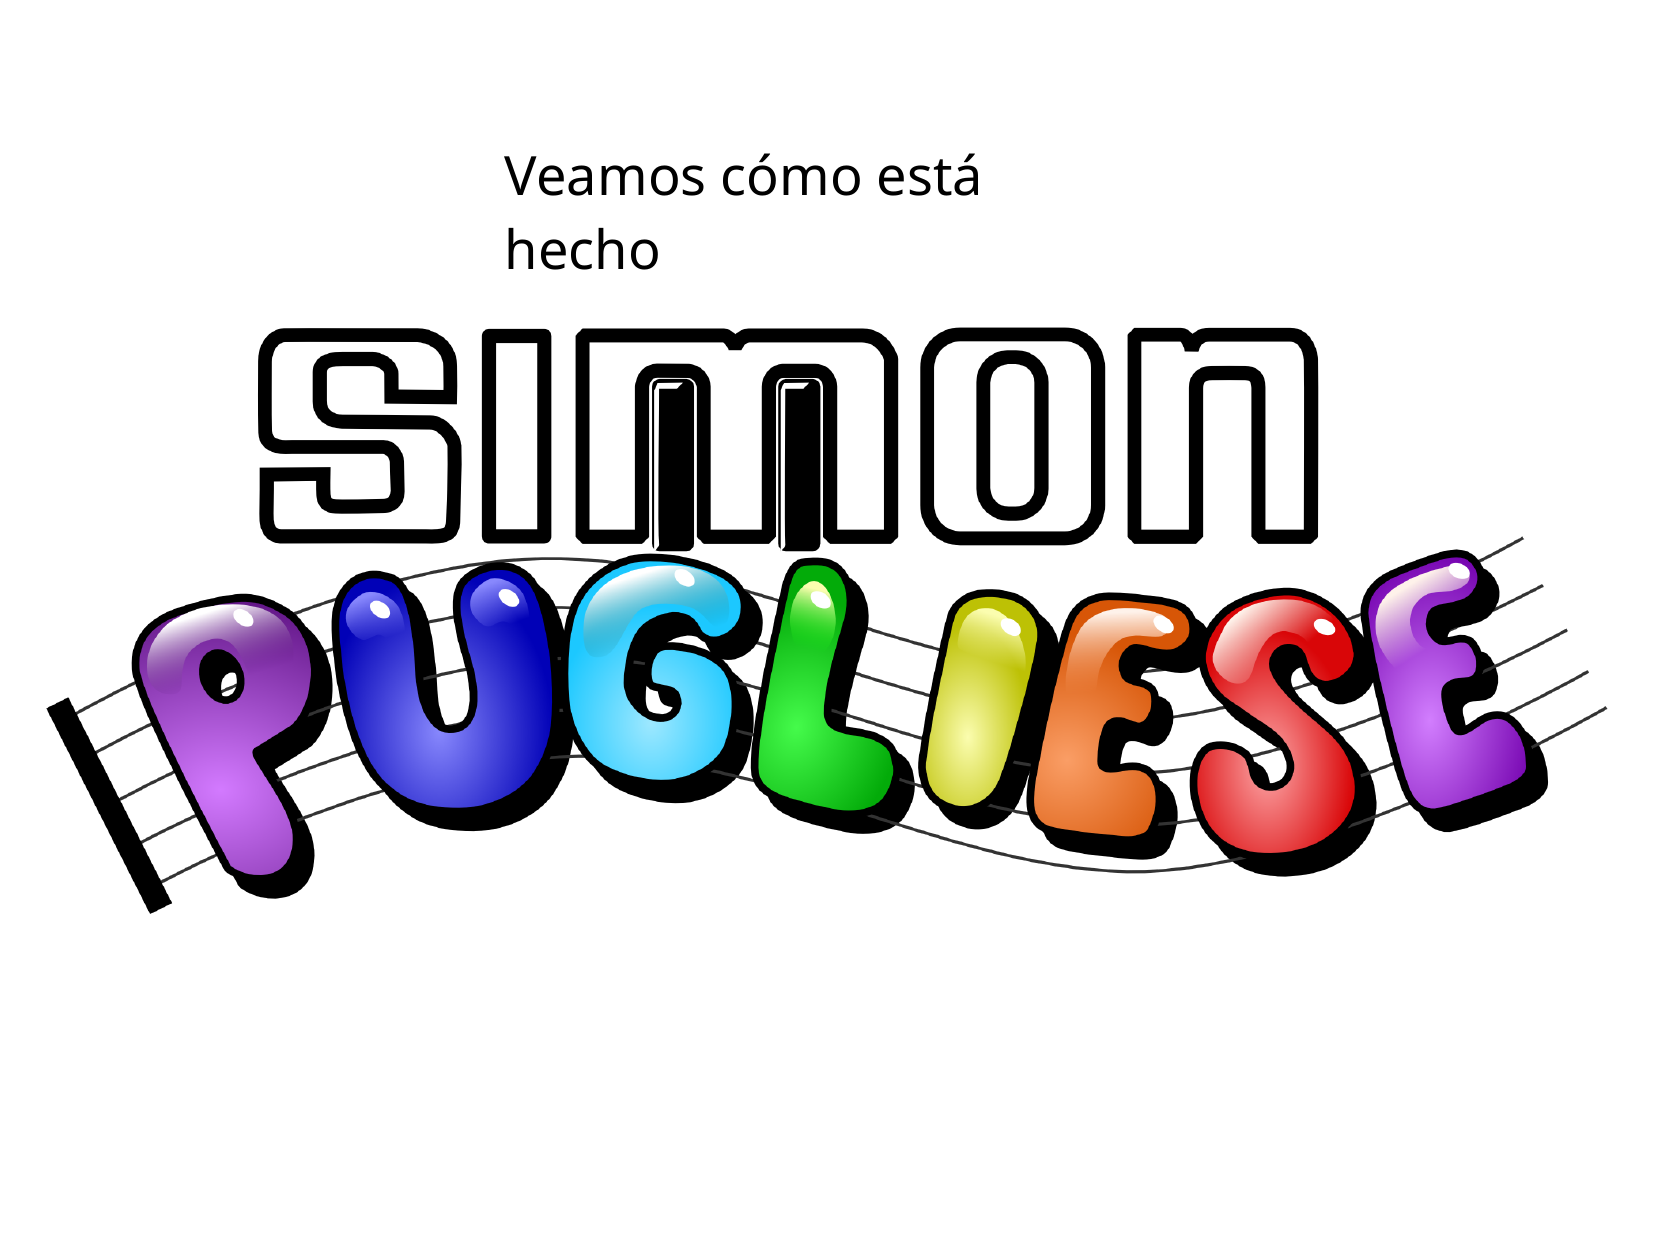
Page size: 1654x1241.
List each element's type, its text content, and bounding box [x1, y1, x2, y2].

text_box Veamos cómo está hecho [490, 129, 1164, 267]
picture [0, 263, 1654, 978]
